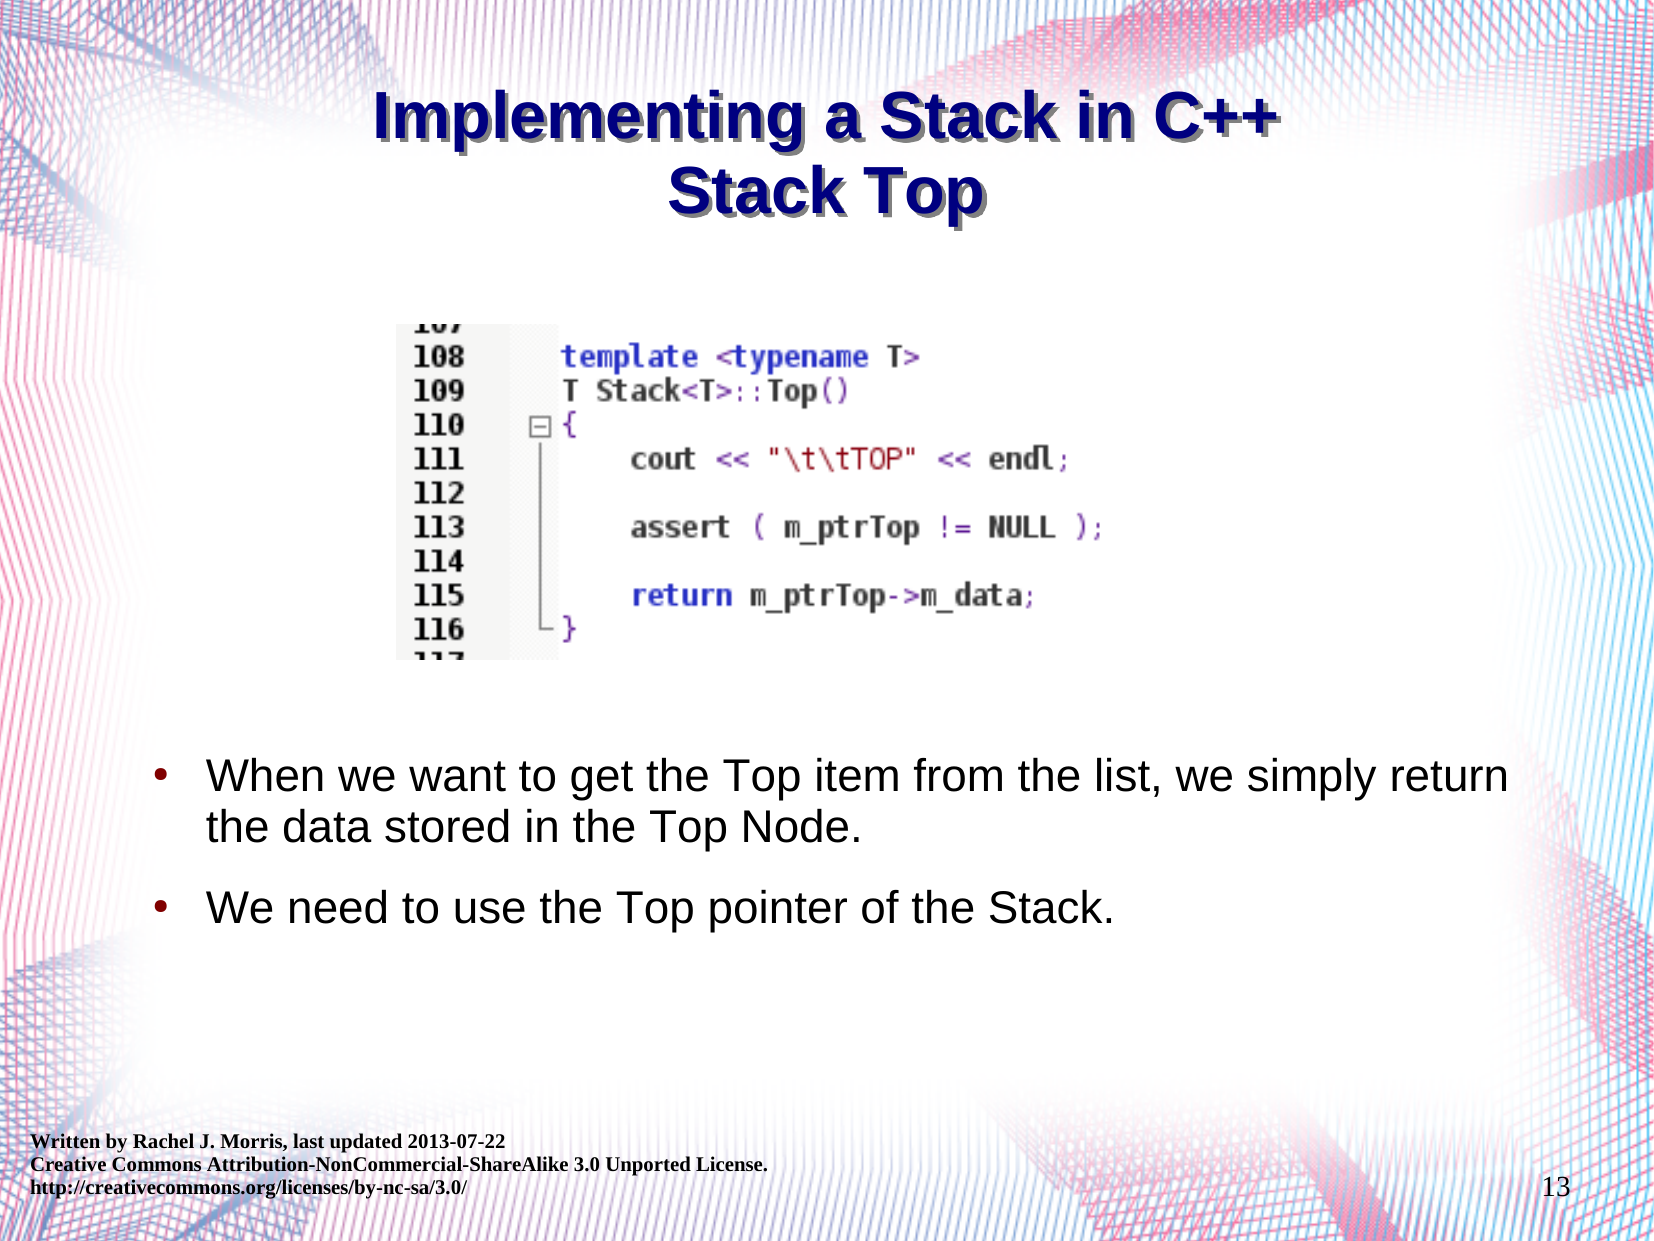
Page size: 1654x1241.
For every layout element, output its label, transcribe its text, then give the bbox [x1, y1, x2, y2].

picture [0, 0, 1654, 1241]
list When we want to get the Top item from the list, we simply return the data stored in the Top Node. We need to use the Top pointer of the Stack. [135, 750, 1571, 1027]
title Implementing a Stack in C++ Stack Top [82, 49, 1571, 257]
